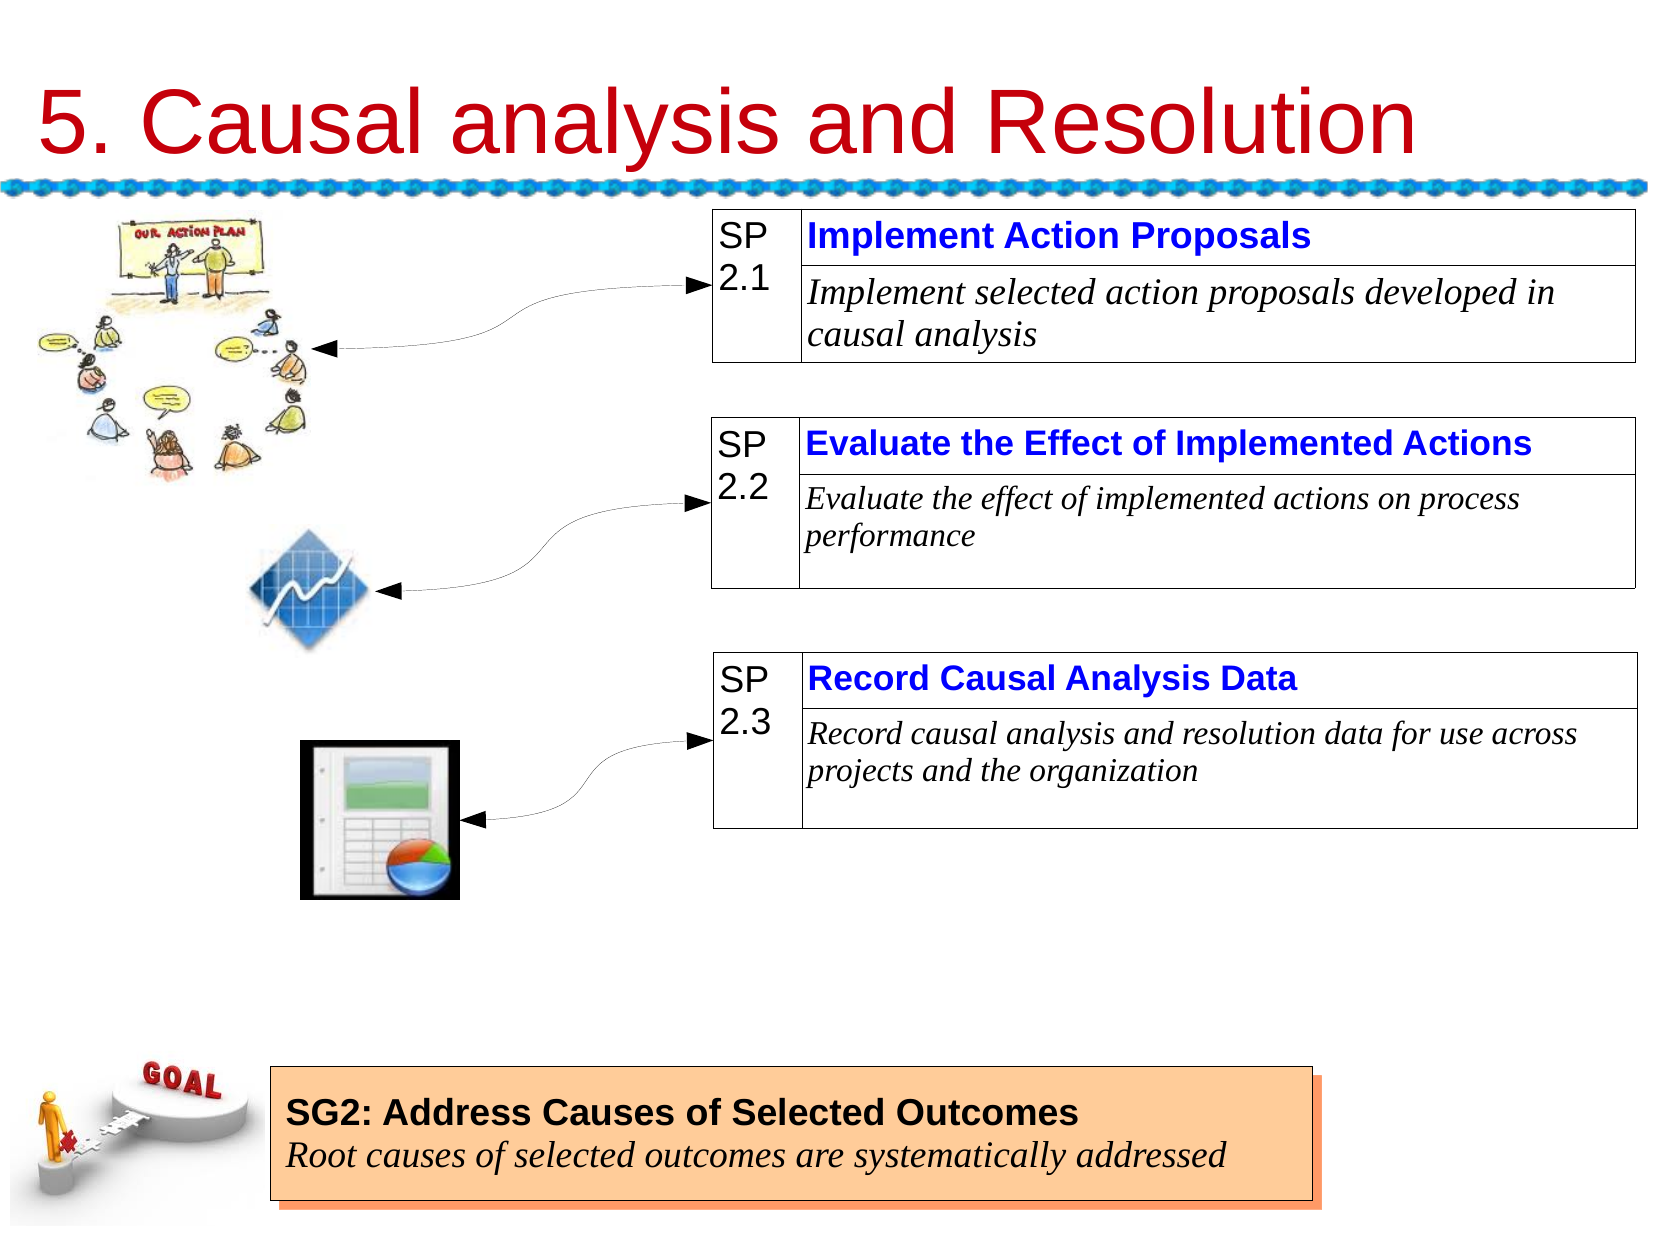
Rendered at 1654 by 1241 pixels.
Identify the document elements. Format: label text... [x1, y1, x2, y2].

table_header Record Causal Analysis Data [803, 653, 1637, 708]
table_cell Evaluate the effect of implemented actions on process performance [800, 475, 1635, 588]
title 5. Causal analysis and Resolution [37, 37, 1651, 208]
table_header Evaluate the Effect of Implemented Actions [800, 418, 1635, 474]
table_header Implement Action Proposals [802, 210, 1635, 265]
picture [0, 178, 37, 199]
table_header SP 2.1 [713, 210, 801, 362]
text_box SG2: Address Causes of Selected Outcomes Root causes of selected outcomes are systematically addressed [270, 1066, 1313, 1201]
picture [245, 524, 376, 658]
table_header SP 2.3 [714, 653, 802, 828]
picture [300, 740, 460, 901]
picture [10, 1035, 265, 1226]
table_header SP 2.2 [712, 418, 799, 588]
table_cell Record causal analysis and resolution data for use across projects and the organization [803, 709, 1637, 828]
table_cell Implement selected action proposals developed in causal analysis [802, 266, 1635, 362]
picture [37, 210, 311, 488]
